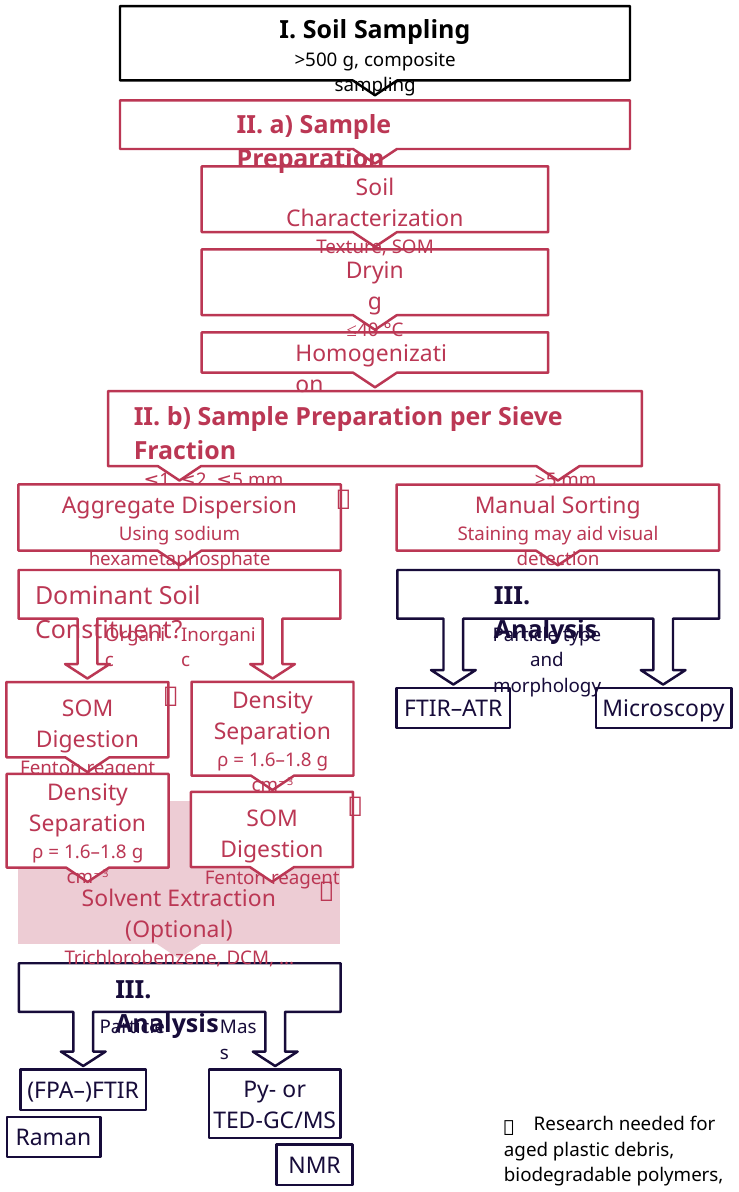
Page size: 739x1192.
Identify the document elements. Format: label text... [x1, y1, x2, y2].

text_box Particle [94, 1012, 181, 1048]
text_box [356, 151, 394, 161]
text_box [201, 332, 280, 373]
text_box [364, 82, 373, 94]
text_box Organic [90, 613, 166, 656]
text_box [632, 391, 642, 467]
text_box Raman [6, 1116, 101, 1158]
text_box I. Soil Sampling >500 g, composite sampling [241, 4, 509, 82]
text_box [169, 801, 303, 882]
text_box [490, 166, 549, 233]
text_box Drying ≤40 °C [328, 246, 422, 321]
text_box Microscopy [595, 687, 732, 729]
text_box Density Separation ρ = 1.6–1.8 g cm−3 [191, 676, 354, 791]
text_box  [332, 780, 385, 827]
text_box Aggregate Dispersion Using sodium hexametaphosphate [25, 481, 334, 557]
text_box [361, 321, 389, 329]
text_box SOM Digestion Fenton reagent [0, 684, 177, 759]
text_box [361, 238, 389, 245]
text_box II. b) Sample Preparation per Sieve Fraction ≤1, ≤2, ≤5 mm >5 mm [118, 391, 632, 469]
text_box [65, 621, 107, 679]
text_box [638, 570, 720, 685]
text_box Soil Characterization Texture, SOM [260, 163, 490, 238]
text_box [250, 621, 295, 676]
text_box (FPA–)FTIR [20, 1069, 146, 1110]
text_box [162, 469, 197, 481]
text_box [374, 82, 385, 96]
text_box [396, 484, 412, 551]
text_box [252, 963, 341, 1067]
text_box Manual Sorting Staining may aid visual detection [412, 481, 704, 557]
text_box Density Separation ρ = 1.6–1.8 g cm−3 [6, 768, 169, 876]
text_box [120, 6, 241, 81]
text_box Py- or TED-GC/MS [208, 1069, 341, 1139]
text_box  [147, 670, 200, 717]
text_box Research needed for aged plastic debris, biodegradable polymers, and nanoplastics [488, 1102, 738, 1191]
text_box [704, 484, 720, 551]
text_box [529, 100, 631, 149]
text_box Inorganic [166, 613, 272, 656]
text_box [120, 100, 221, 149]
text_box [201, 249, 328, 316]
text_box II. a) Sample Preparation [221, 99, 529, 151]
text_box [67, 759, 107, 768]
text_box Homogenization [280, 329, 470, 377]
text_box [18, 963, 106, 1067]
text_box [18, 484, 25, 551]
text_box Solvent Extraction (Optional) Trichlorobenzene, DCM, ... [21, 874, 337, 949]
text_box  [487, 1105, 540, 1152]
text_box [359, 377, 391, 388]
text_box Particle type and morphology [477, 613, 639, 682]
text_box [558, 557, 566, 564]
text_box SOM Digestion Fenton reagent [183, 794, 362, 869]
text_box Mass [205, 1012, 265, 1049]
text_box [397, 570, 479, 685]
text_box [201, 166, 260, 233]
text_box [550, 557, 559, 566]
text_box FTIR–ATR [396, 687, 511, 729]
text_box [334, 520, 341, 551]
text_box [422, 249, 549, 316]
text_box [470, 332, 549, 373]
text_box [374, 82, 380, 90]
text_box [164, 949, 194, 959]
text_box [179, 557, 185, 564]
text_box Dominant Soil Constituent? [20, 570, 339, 621]
text_box III. Analysis [100, 964, 259, 1015]
text_box III. Analysis [479, 570, 638, 613]
text_box [108, 391, 118, 467]
text_box [540, 469, 576, 481]
text_box  [303, 864, 356, 912]
text_box NMR [276, 1144, 353, 1185]
text_box  [320, 473, 373, 520]
text_box [509, 6, 631, 81]
